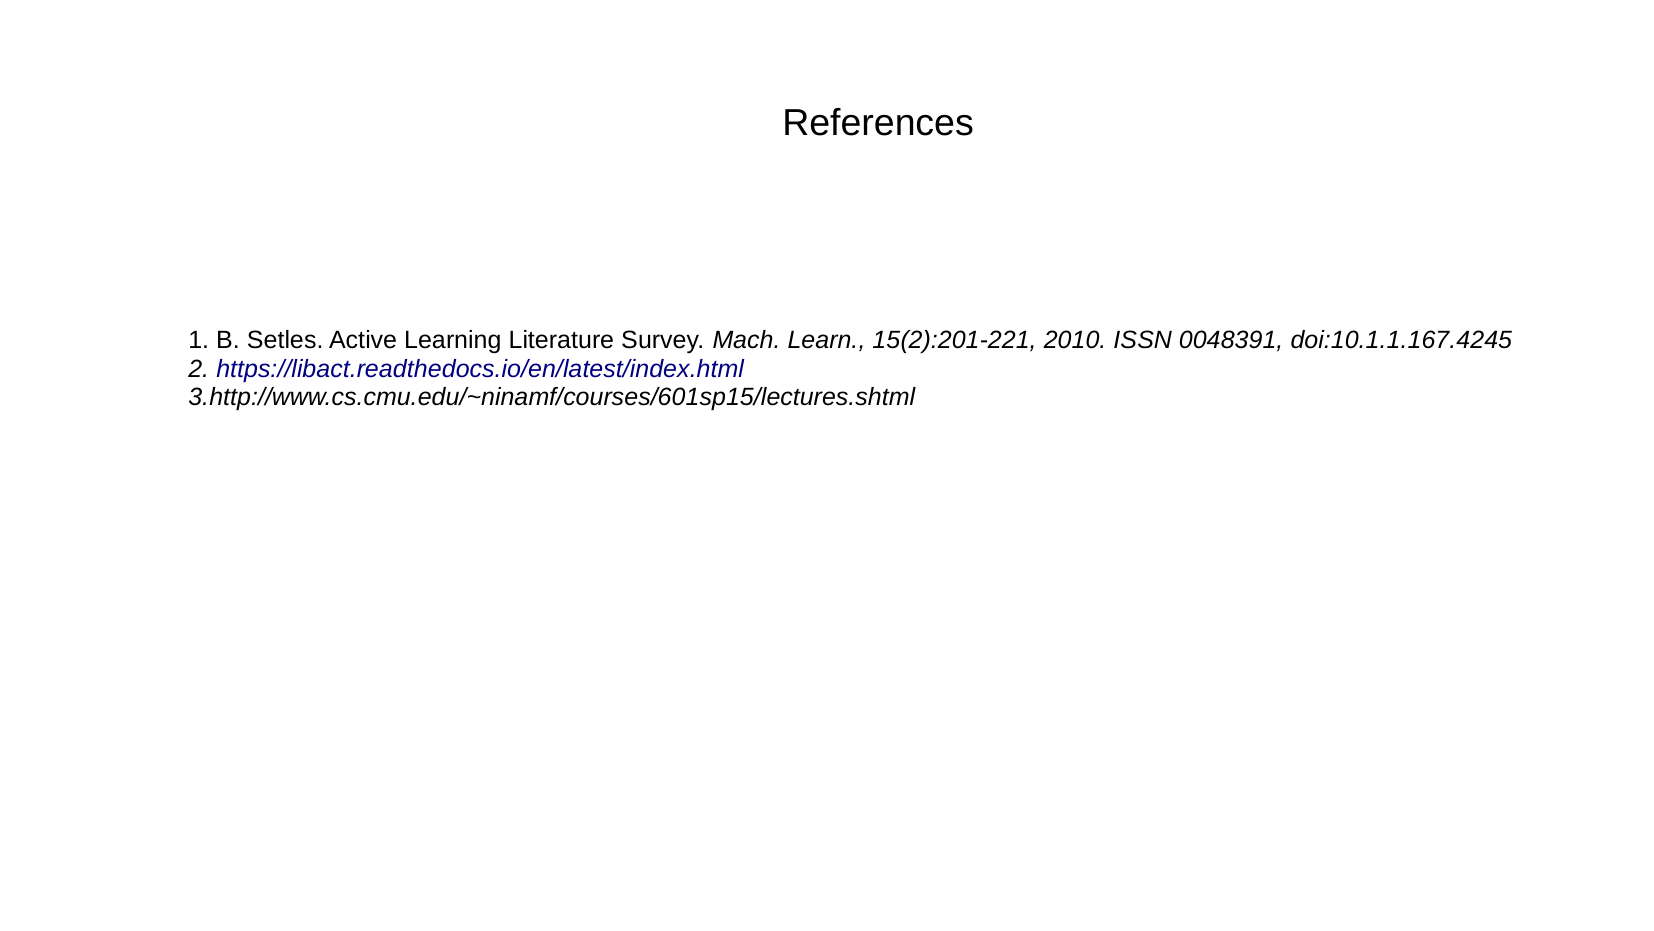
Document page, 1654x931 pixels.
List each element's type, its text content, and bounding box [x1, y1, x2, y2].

text_box 1. B. Setles. Active Learning Literature Survey. Mach. Learn., 15(2):201-221, 2010. ISSN 0048391, doi:10.1.1.167.4245 2. https://libact.readthedocs.io/en/latest/index.html 3.http://www.cs.cmu.edu/~ninamf/courses/601sp15/lectures.shtml [173, 318, 1530, 418]
text_box References [767, 94, 989, 152]
